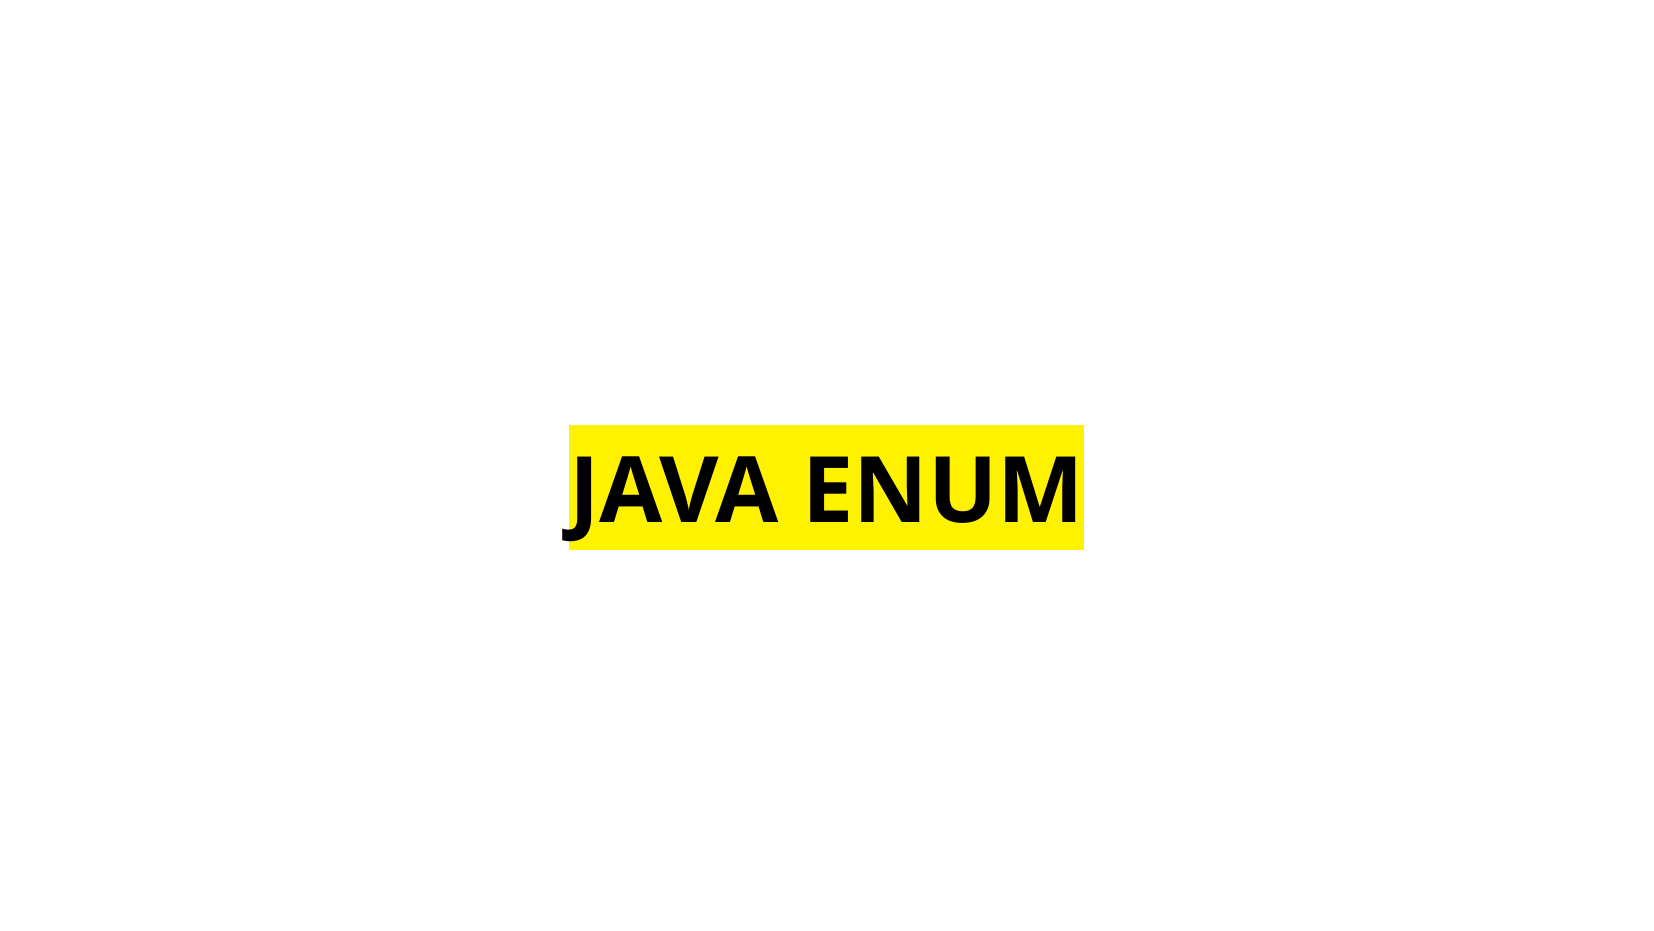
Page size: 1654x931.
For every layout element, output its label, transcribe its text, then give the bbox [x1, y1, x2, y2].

subtitle JAVA ENUM [82, 217, 1571, 758]
